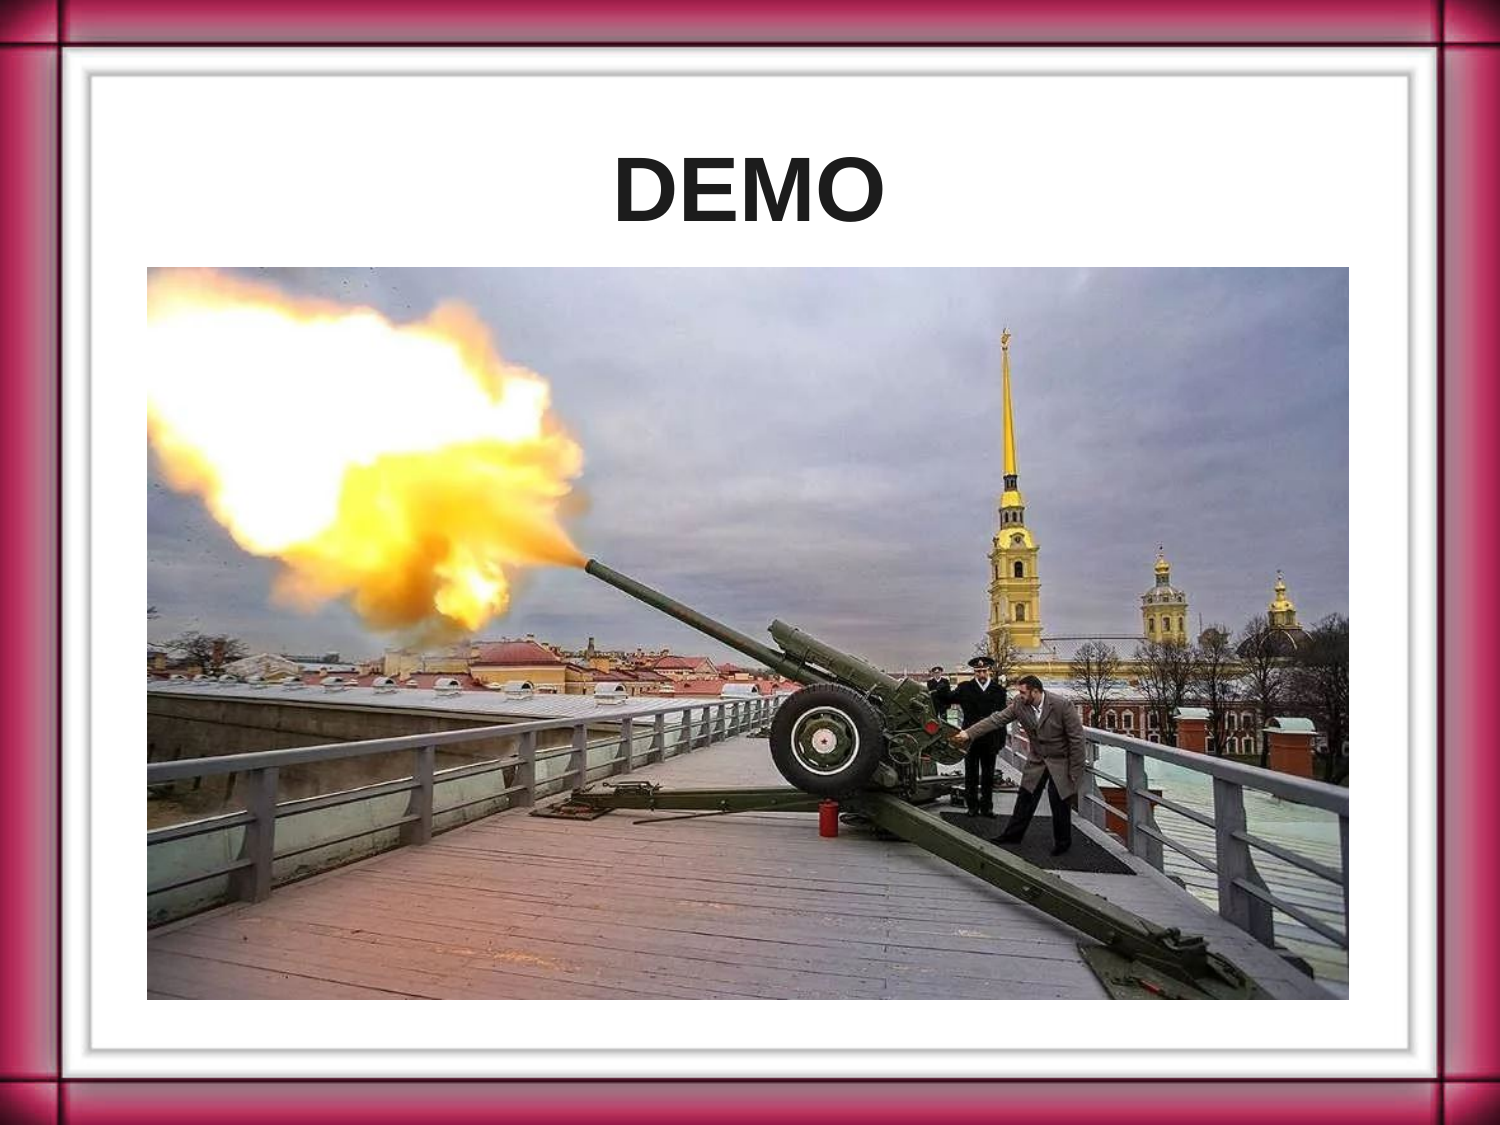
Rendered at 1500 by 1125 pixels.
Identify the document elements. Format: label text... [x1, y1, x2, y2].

subtitle [123, 278, 987, 1012]
title DEMO [112, 90, 1388, 279]
picture [147, 267, 1349, 1000]
